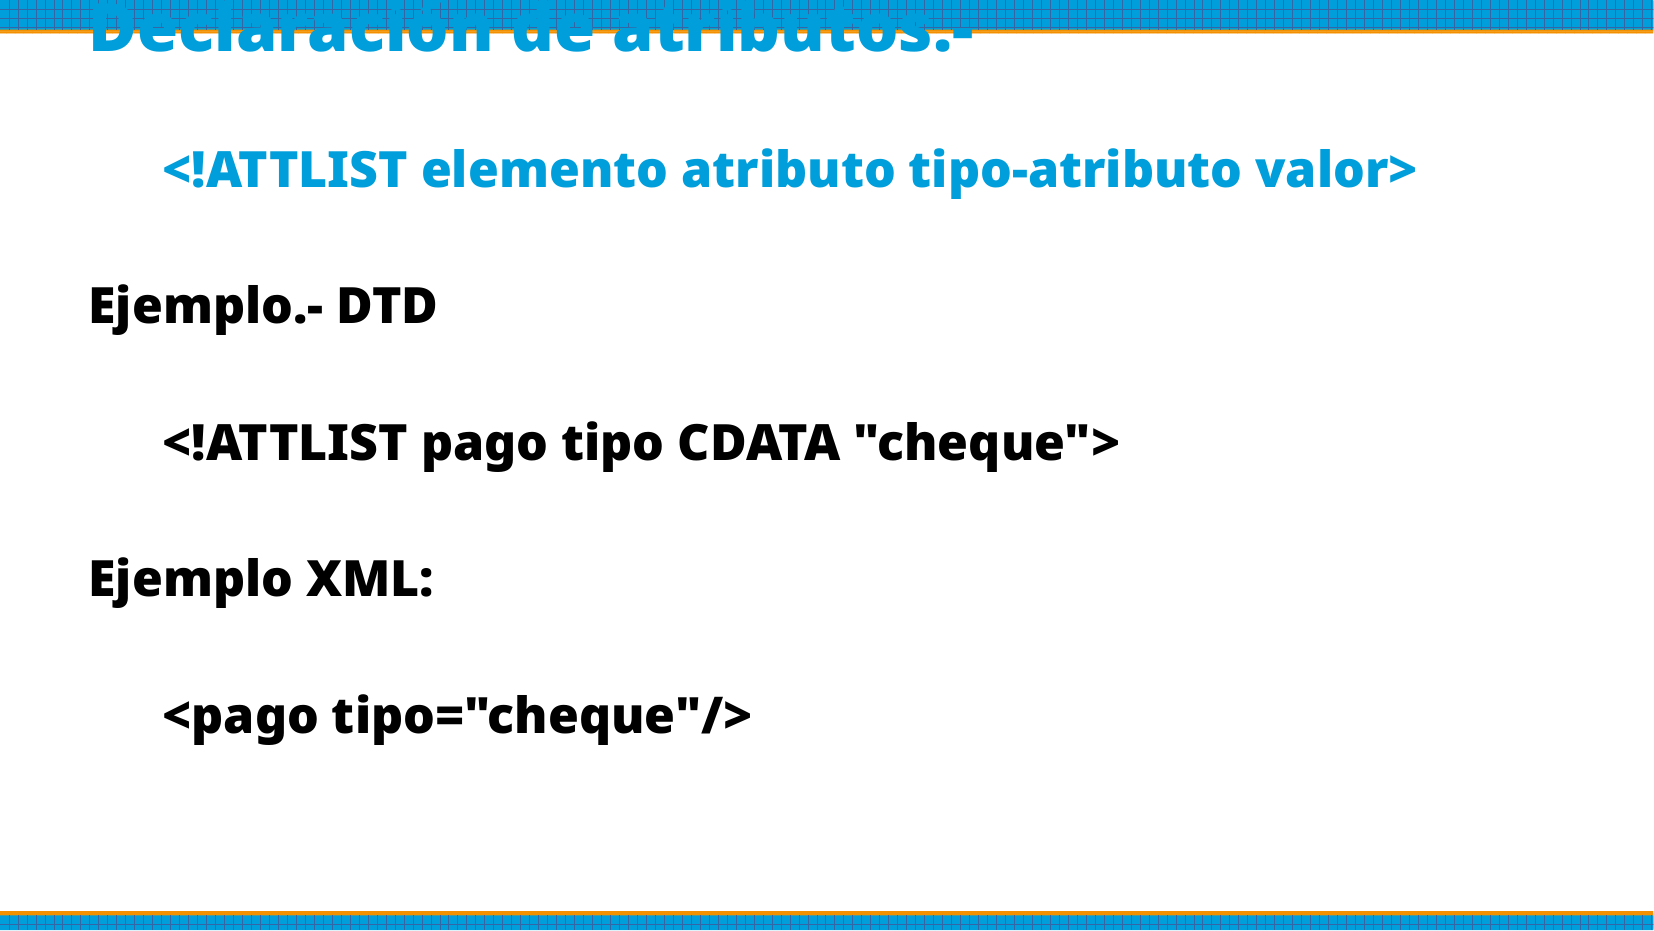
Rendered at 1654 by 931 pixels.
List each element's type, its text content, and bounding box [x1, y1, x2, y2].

subtitle Declaración de atributos.- <!ATTLIST elemento atributo tipo-atributo valor> Ejemplo.- DTD <!ATTLIST pago tipo CDATA "cheque"> Ejemplo XML: <pago tipo="cheque"/> [88, 14, 1565, 828]
